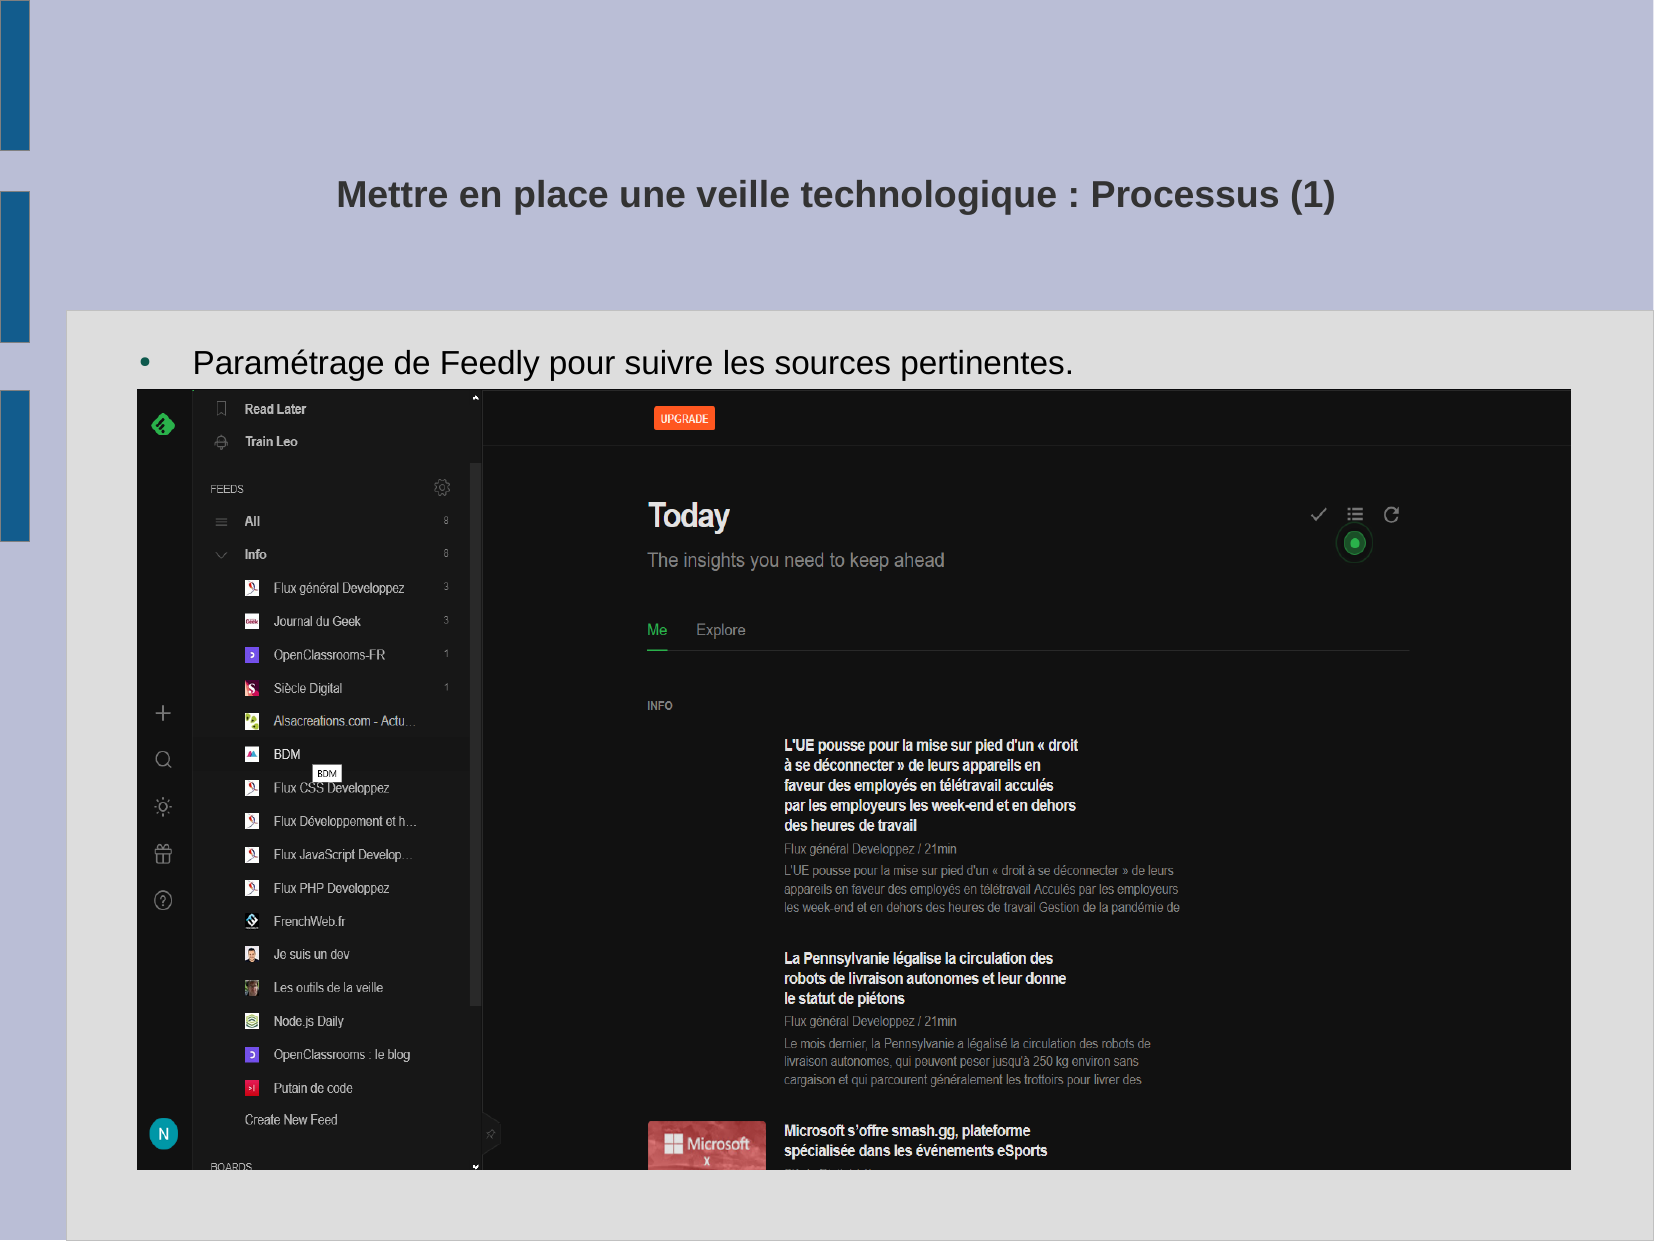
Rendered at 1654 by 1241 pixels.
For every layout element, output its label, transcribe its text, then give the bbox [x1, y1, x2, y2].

list Paramétrage de Feedly pour suivre les sources pertinentes. [121, 344, 1534, 1127]
title Mettre en place une veille technologique : Processus (1) [121, 91, 1534, 299]
picture [137, 389, 1571, 1170]
